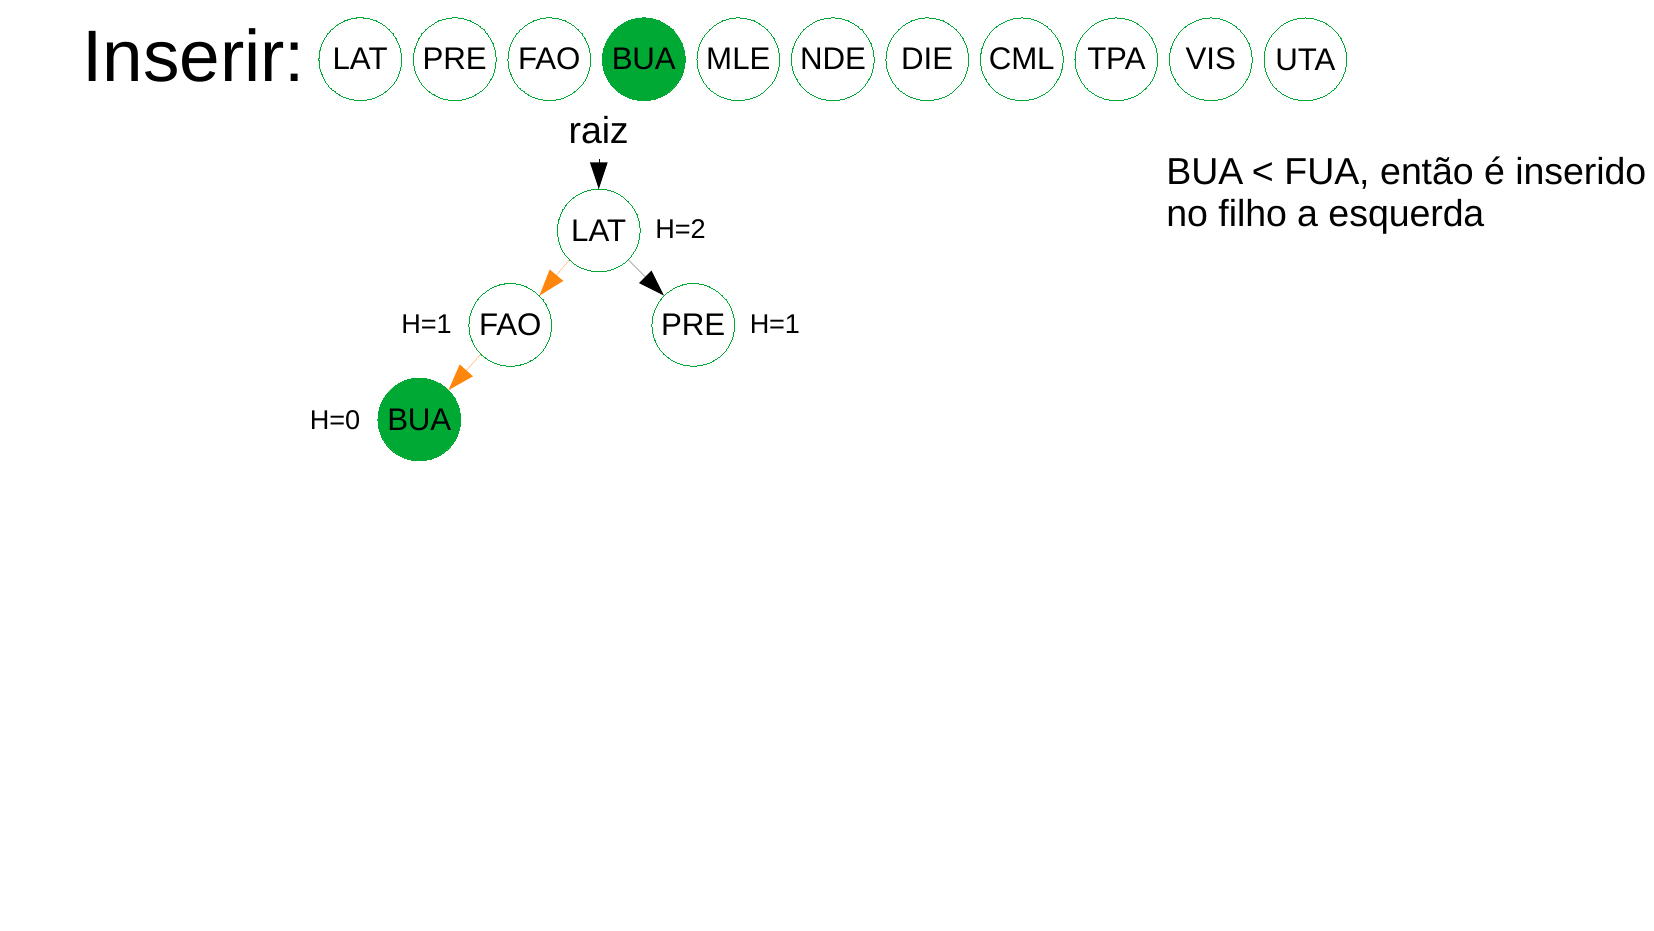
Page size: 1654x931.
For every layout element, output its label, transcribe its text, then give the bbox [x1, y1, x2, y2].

text_box BUA [377, 378, 461, 461]
text_box TPA [1074, 17, 1158, 101]
text_box H=2 [640, 206, 721, 252]
title Inserir: [82, 0, 319, 134]
text_box H=1 [386, 301, 467, 347]
text_box VIS [1169, 17, 1253, 101]
text_box PRE [413, 17, 497, 101]
text_box LAT [557, 189, 640, 272]
text_box FAO [507, 17, 591, 101]
text_box UTA [1264, 17, 1347, 101]
text_box MLE [696, 17, 780, 101]
text_box H=0 [295, 397, 376, 443]
text_box PRE [651, 283, 735, 367]
text_box LAT [318, 17, 402, 101]
text_box CML [980, 17, 1064, 101]
text_box BUA < FUA, então é inserido no filho a esquerda [1151, 142, 1654, 242]
text_box H=1 [735, 301, 816, 347]
text_box NDE [791, 17, 875, 101]
text_box BUA [602, 17, 686, 101]
text_box DIE [885, 17, 969, 101]
text_box raiz [553, 102, 644, 160]
text_box FAO [468, 283, 552, 367]
